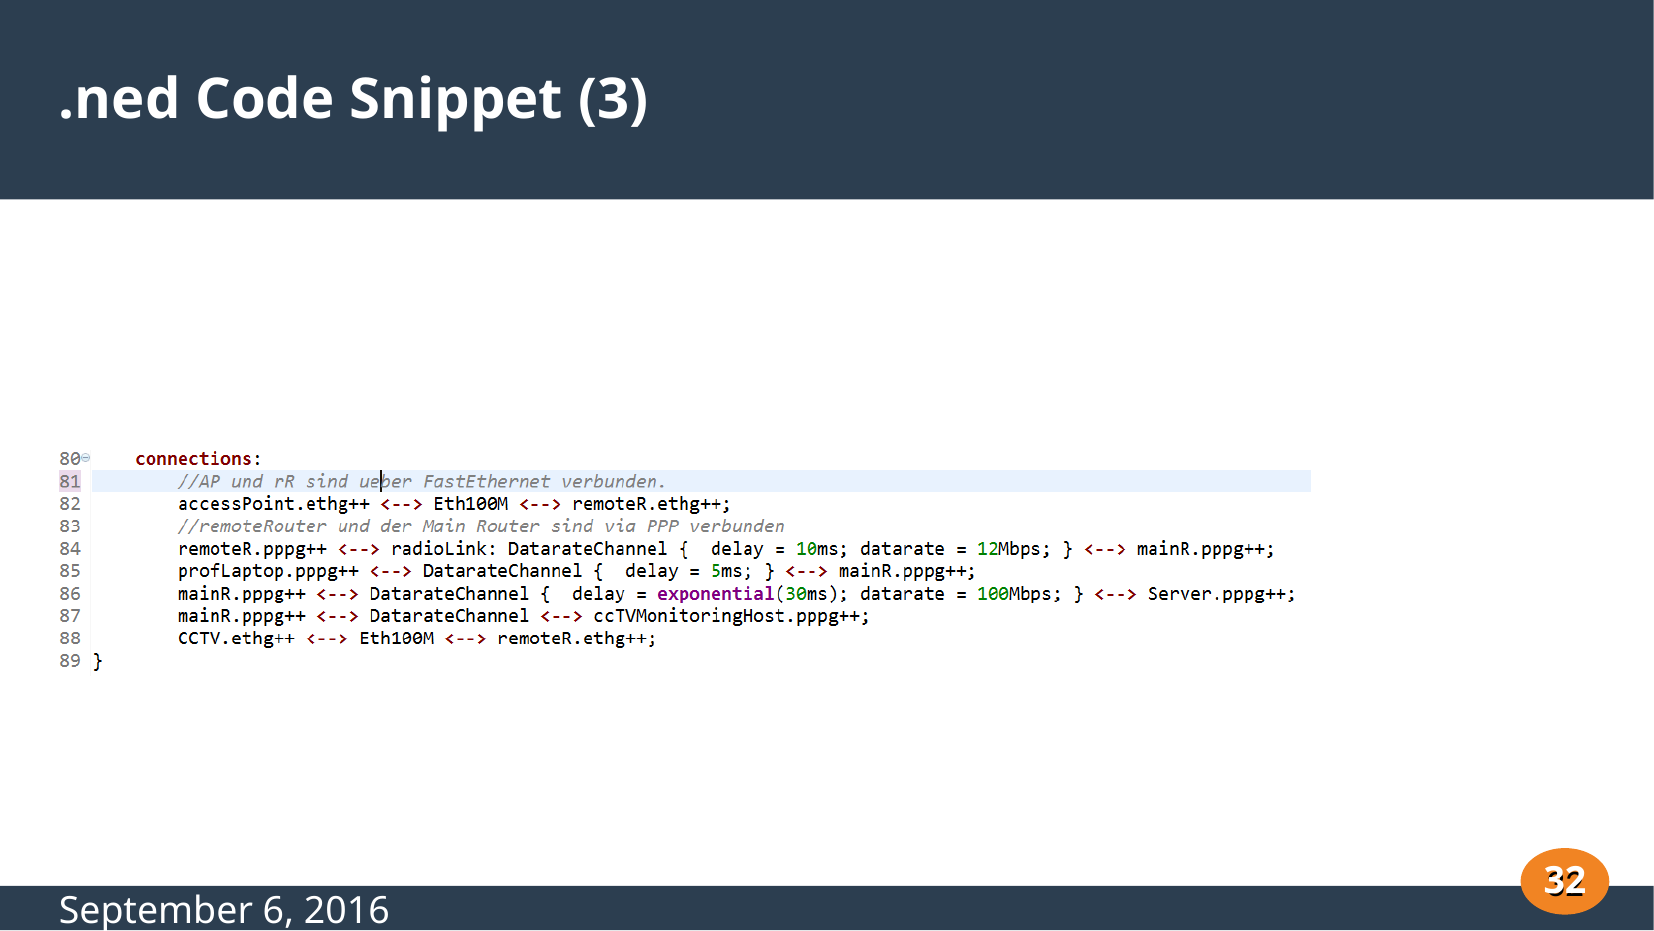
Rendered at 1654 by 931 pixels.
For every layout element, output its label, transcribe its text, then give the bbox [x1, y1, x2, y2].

text_box 35 [1505, 837, 1625, 926]
title .ned Code Snippet (3) [59, 37, 1595, 155]
picture [59, 451, 1311, 676]
text_box September 6, 2016 [59, 885, 532, 931]
